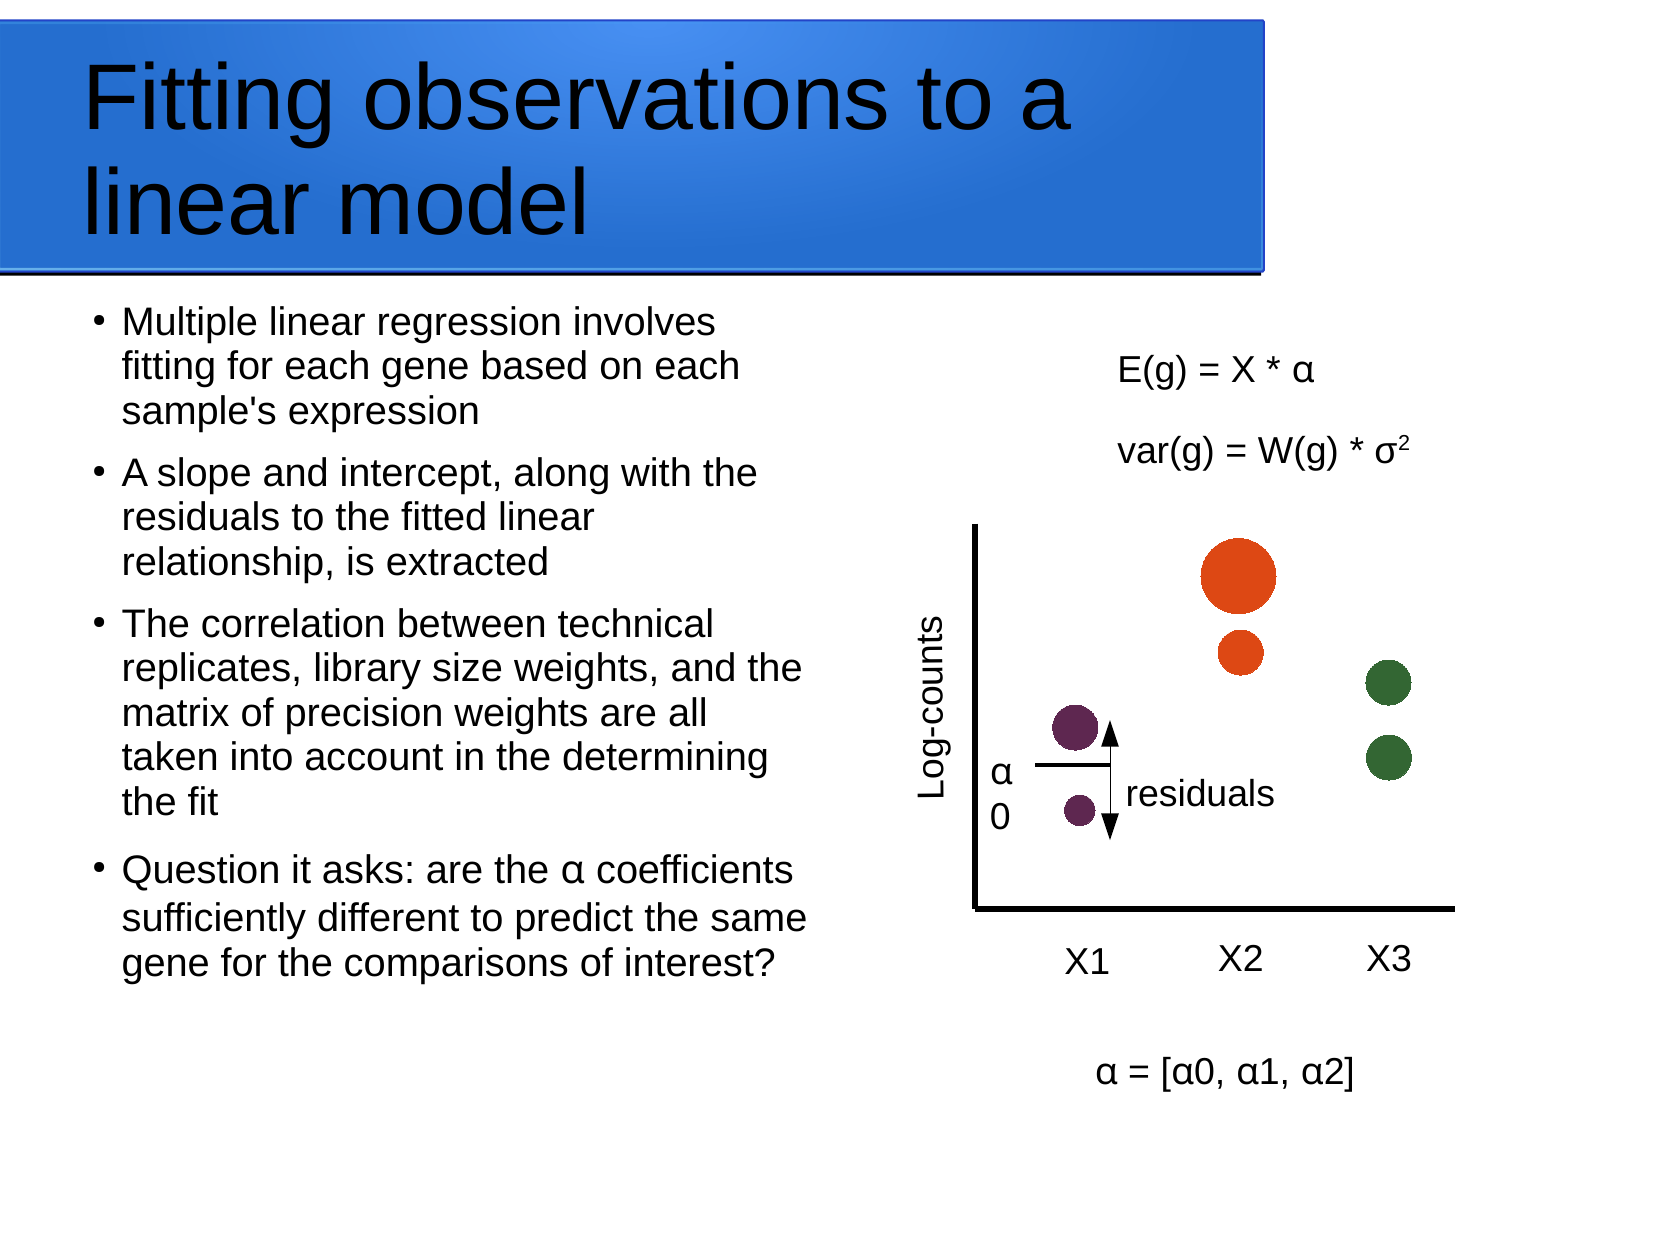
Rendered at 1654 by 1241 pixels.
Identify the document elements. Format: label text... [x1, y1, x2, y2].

text_box [1365, 660, 1412, 706]
text_box [1218, 630, 1264, 676]
text_box Log-counts [900, 600, 960, 816]
text_box E(g) = X * α [1102, 334, 1330, 393]
text_box residuals [1110, 765, 1291, 822]
text_box X2 [1203, 930, 1279, 987]
text_box [1366, 735, 1412, 781]
text_box [1200, 538, 1277, 614]
text_box [1052, 705, 1098, 751]
text_box var(g) = W(g) * σ2 [1102, 421, 1426, 481]
text_box α0 [975, 737, 1049, 796]
title Fitting observations to a linear model [82, 45, 1235, 255]
text_box X3 [1351, 930, 1427, 987]
text_box [1064, 795, 1096, 826]
text_box α = [α0, α1, α2] [1080, 1037, 1369, 1096]
text_box X1 [1049, 933, 1126, 991]
list Multiple linear regression involves fitting for each gene based on each sample's expression A slope and intercept, along with the residuals to the fitted linear relationship, is extracted The correlation between technical replicates, library size weights, and the matrix of precision weights are all taken into account in the determining the fit Question it asks: are the α coefficients sufficiently different to predict the same gene for the comparisons of interest? [82, 299, 809, 1019]
